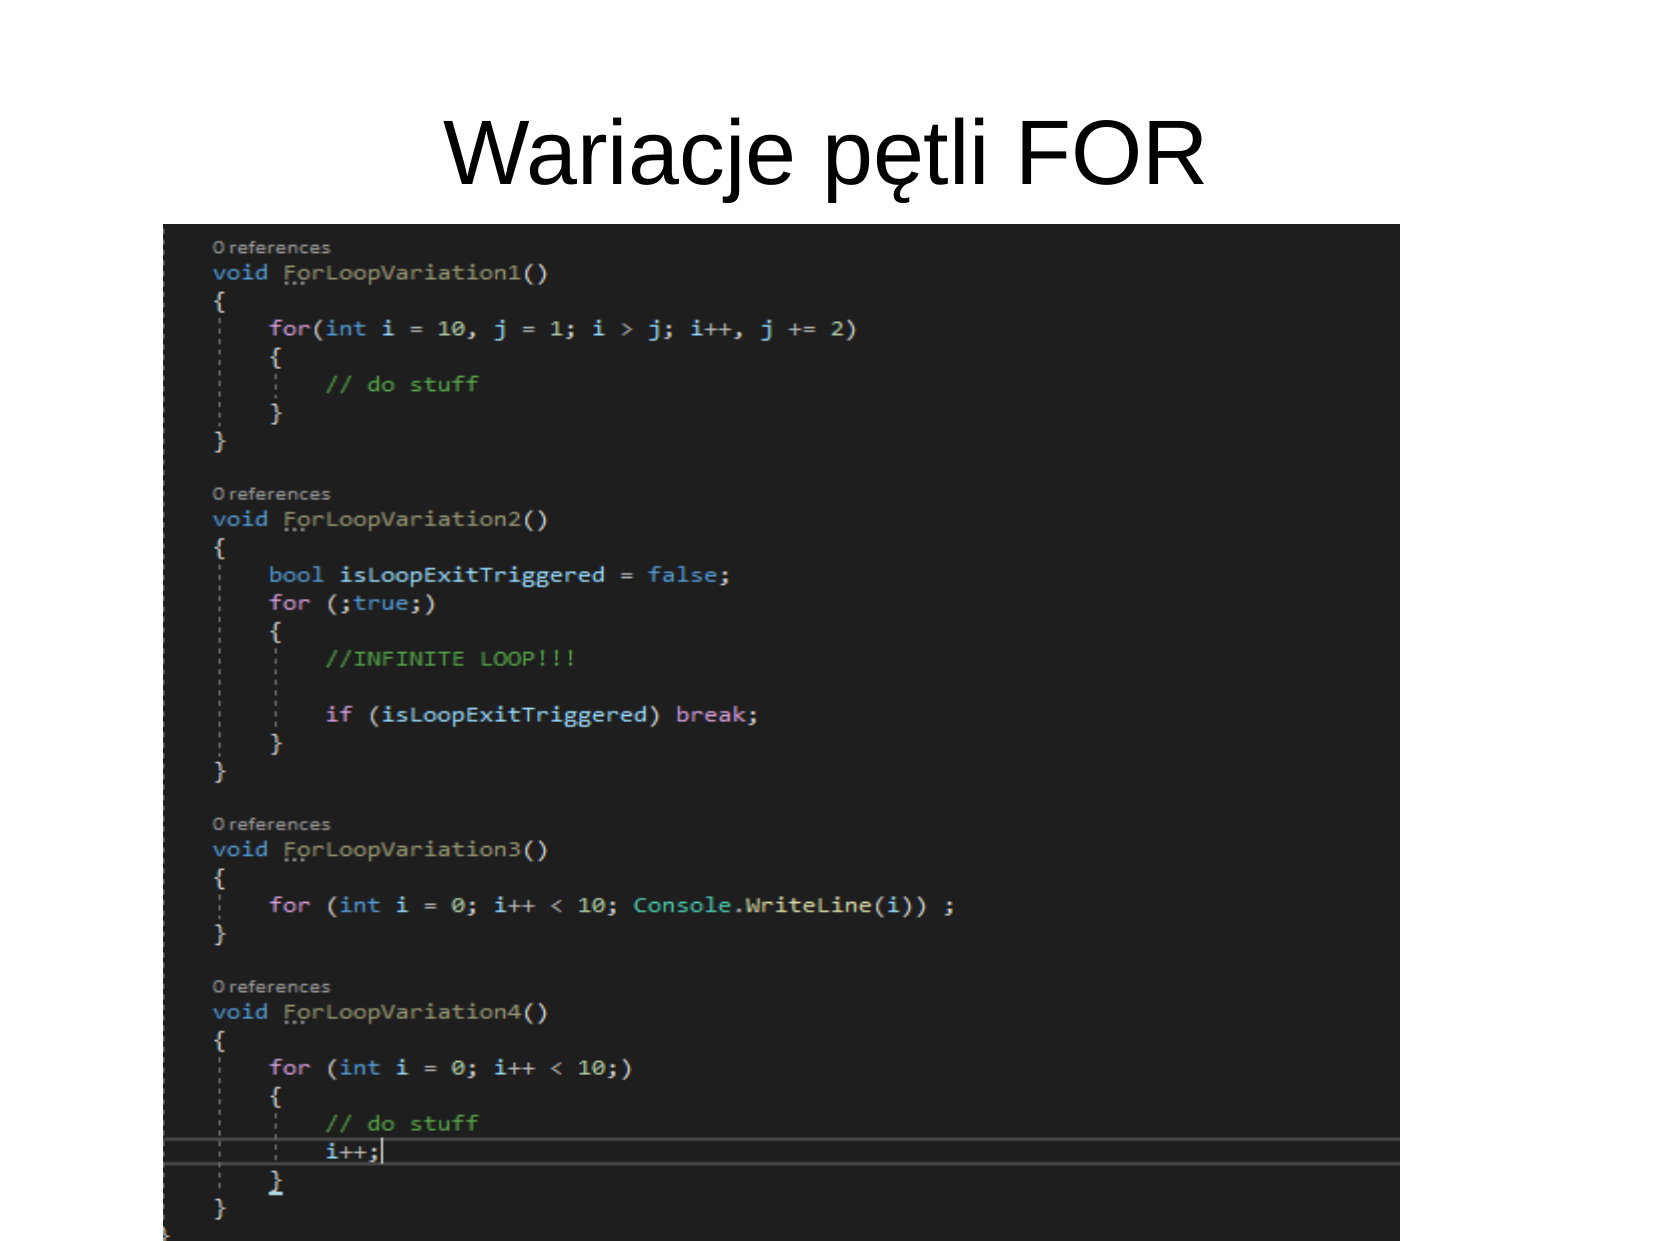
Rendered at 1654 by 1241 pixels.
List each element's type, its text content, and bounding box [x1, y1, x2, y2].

title Wariacje pętli FOR [82, 49, 1571, 257]
picture [163, 224, 1400, 1241]
